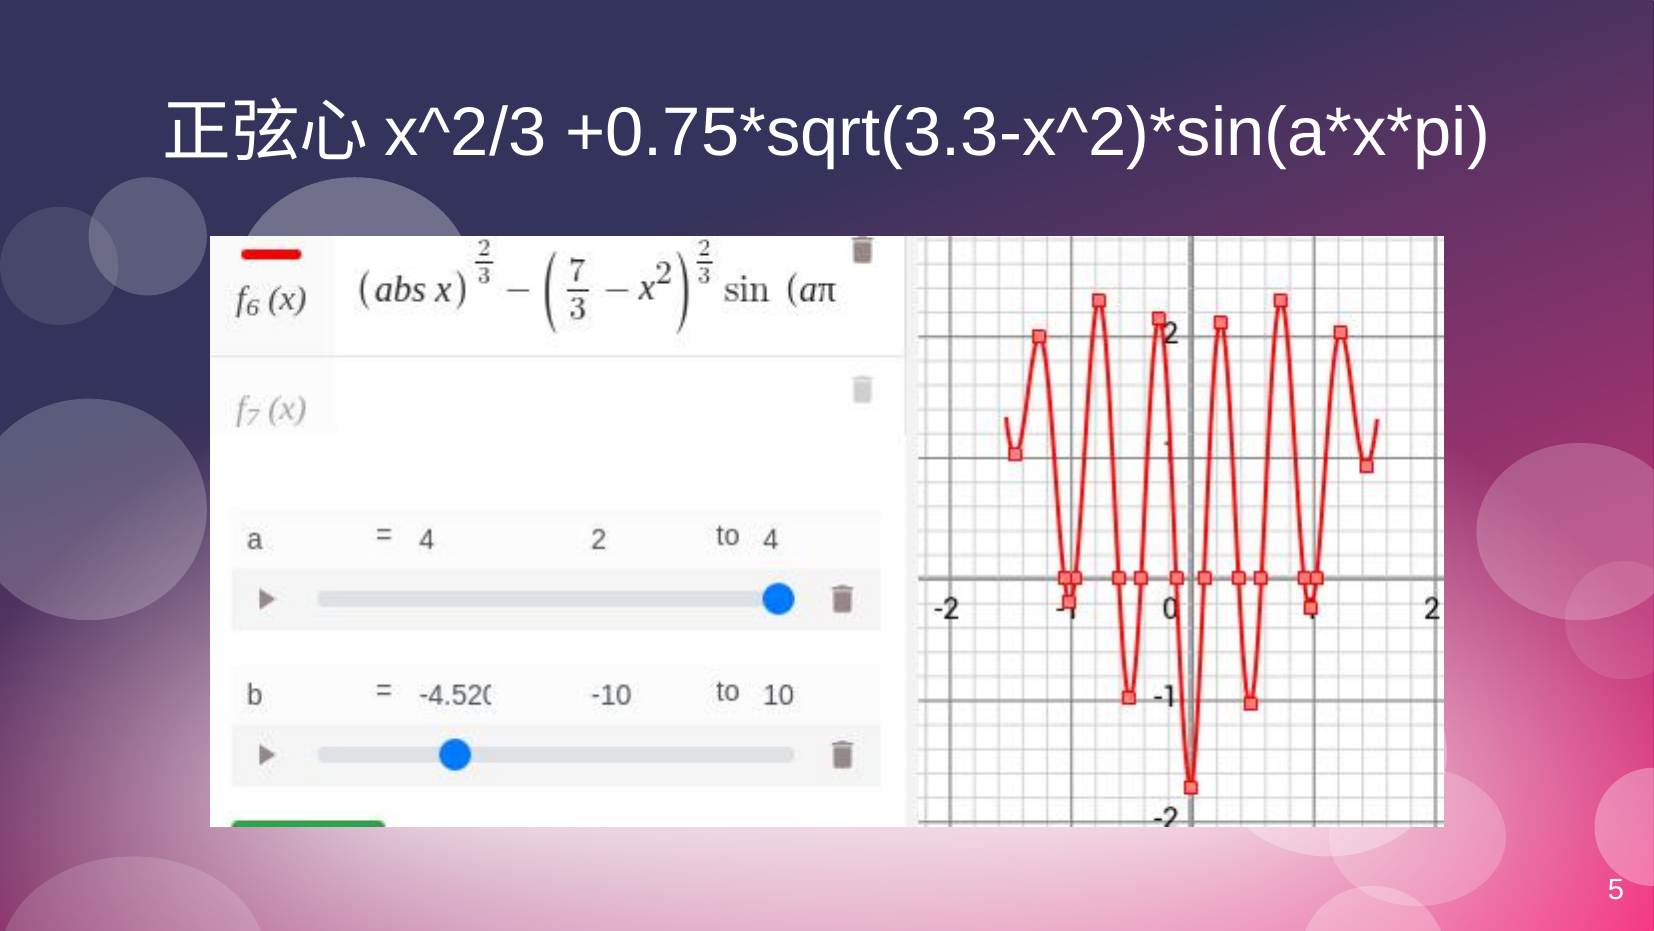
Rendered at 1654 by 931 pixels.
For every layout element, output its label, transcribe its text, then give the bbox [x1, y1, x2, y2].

title 正弦心 x^2/3 +0.75*sqrt(3.3-x^2)*sin(a*x*pi) [88, 44, 1565, 207]
picture [210, 236, 1444, 827]
